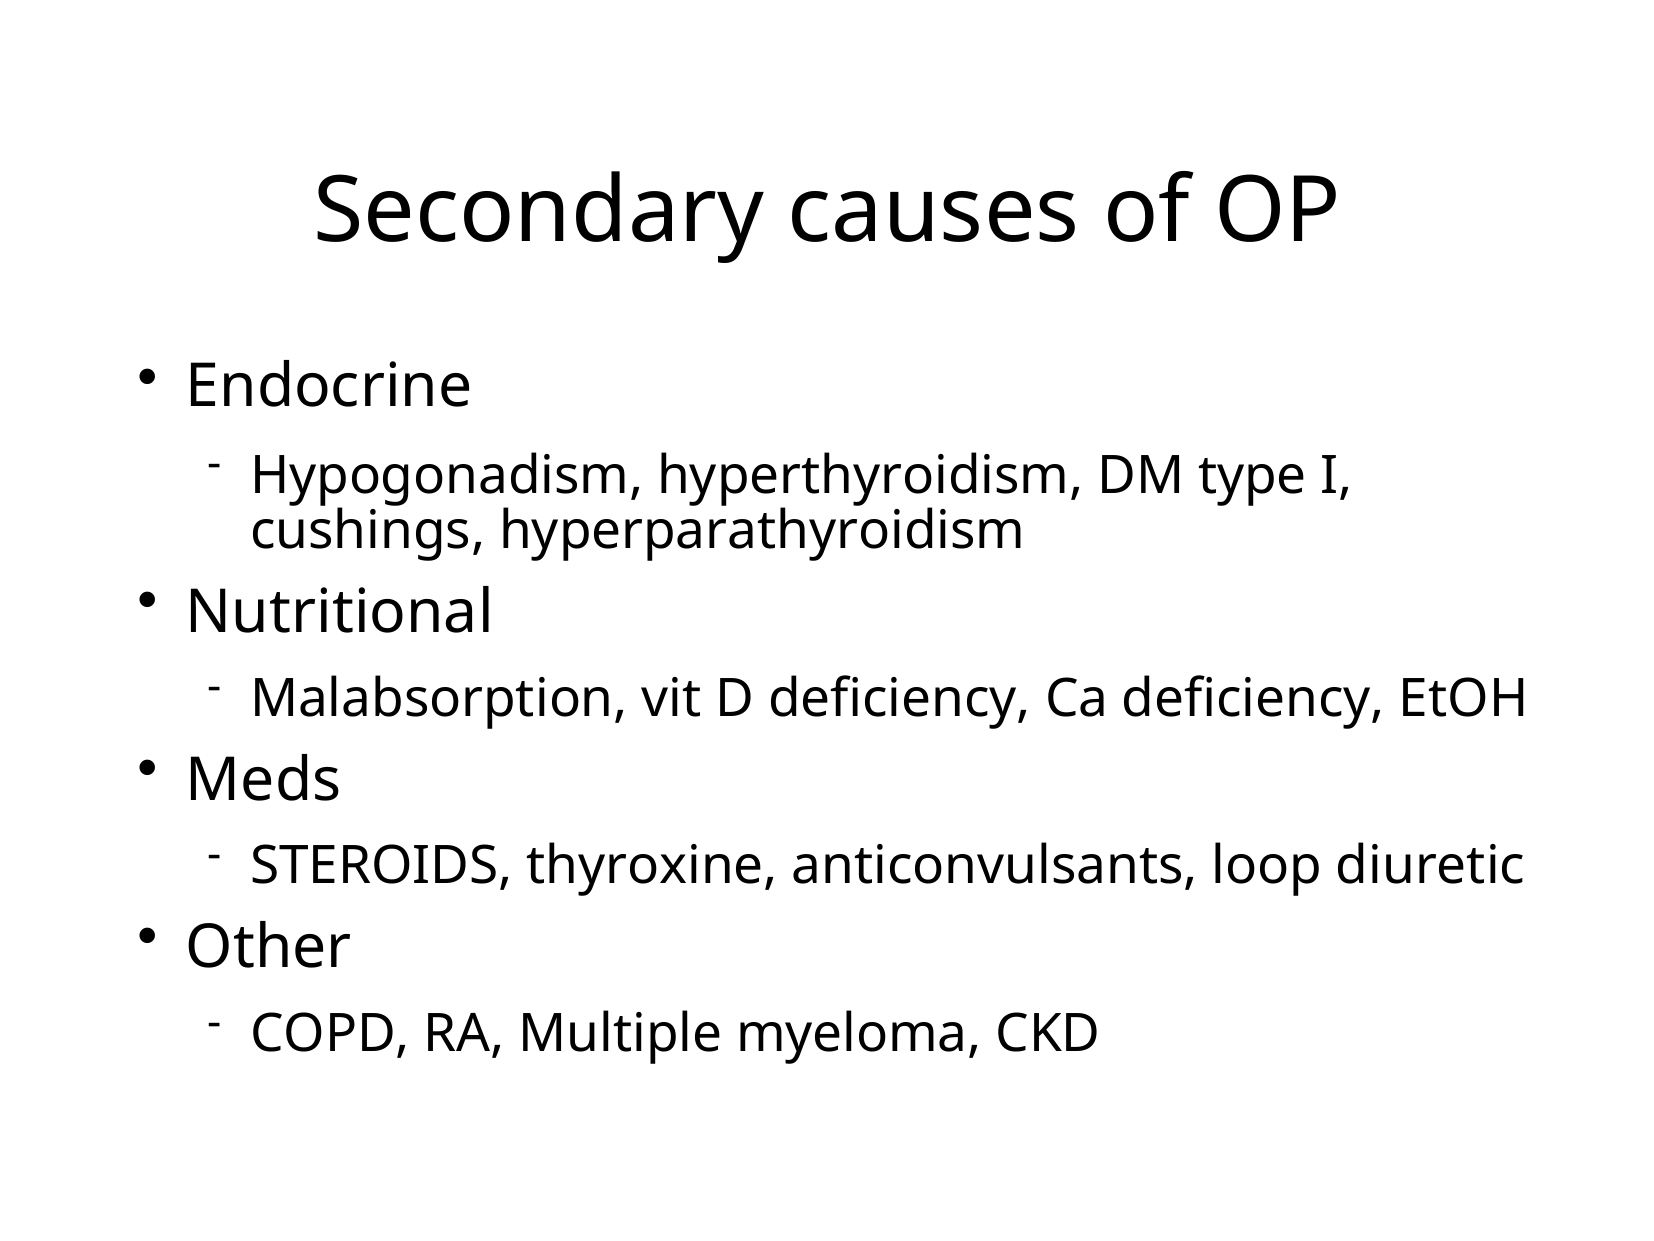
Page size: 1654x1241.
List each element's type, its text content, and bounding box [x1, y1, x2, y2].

title Secondary causes of OP [121, 155, 1534, 258]
list Endocrine Hypogonadism, hyperthyroidism, DM type I, cushings, hyperparathyroidism Nutritional Malabsorption, vit D deficiency, Ca deficiency, EtOH Meds STEROIDS, thyroxine, anticonvulsants, loop diuretic Other COPD, RA, Multiple myeloma, CKD [121, 344, 1534, 1171]
